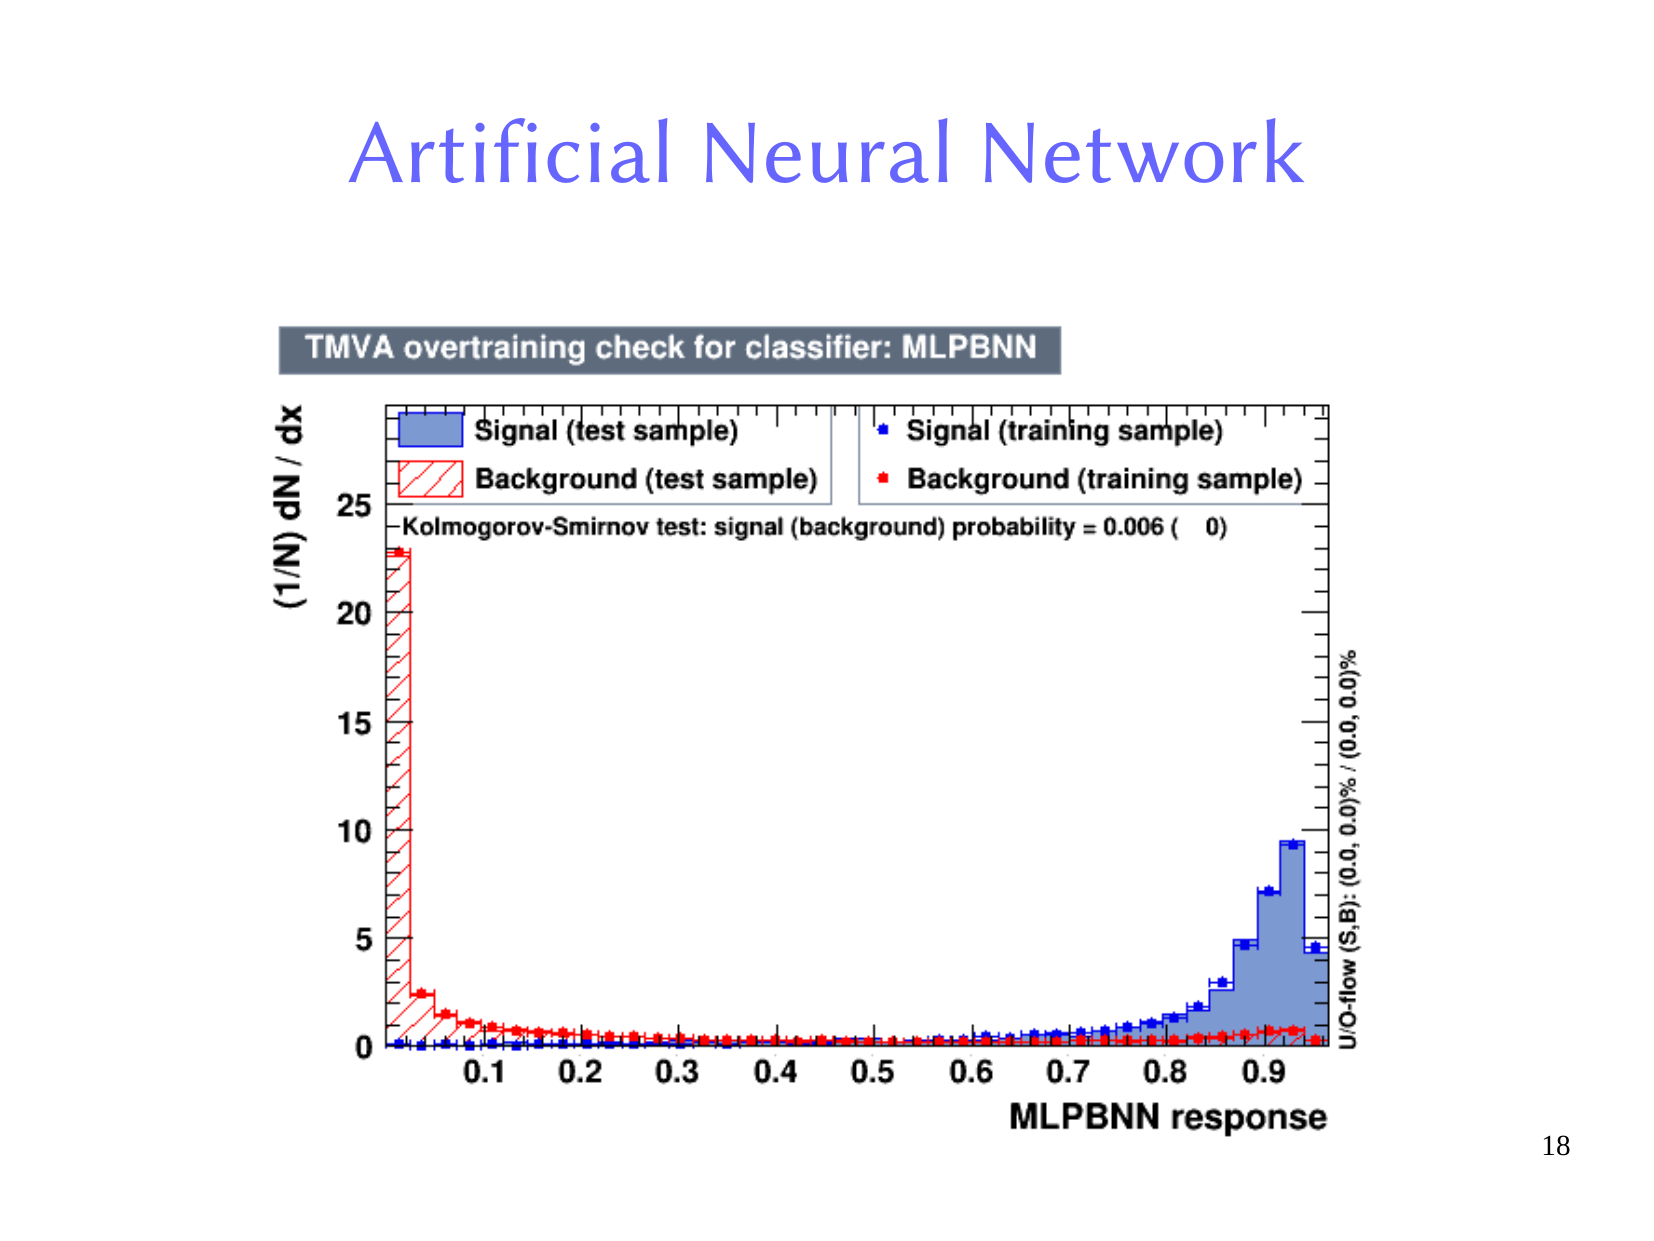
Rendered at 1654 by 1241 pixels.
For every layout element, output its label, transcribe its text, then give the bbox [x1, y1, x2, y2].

picture [270, 323, 1384, 1146]
title Artificial Neural Network [82, 49, 1571, 257]
